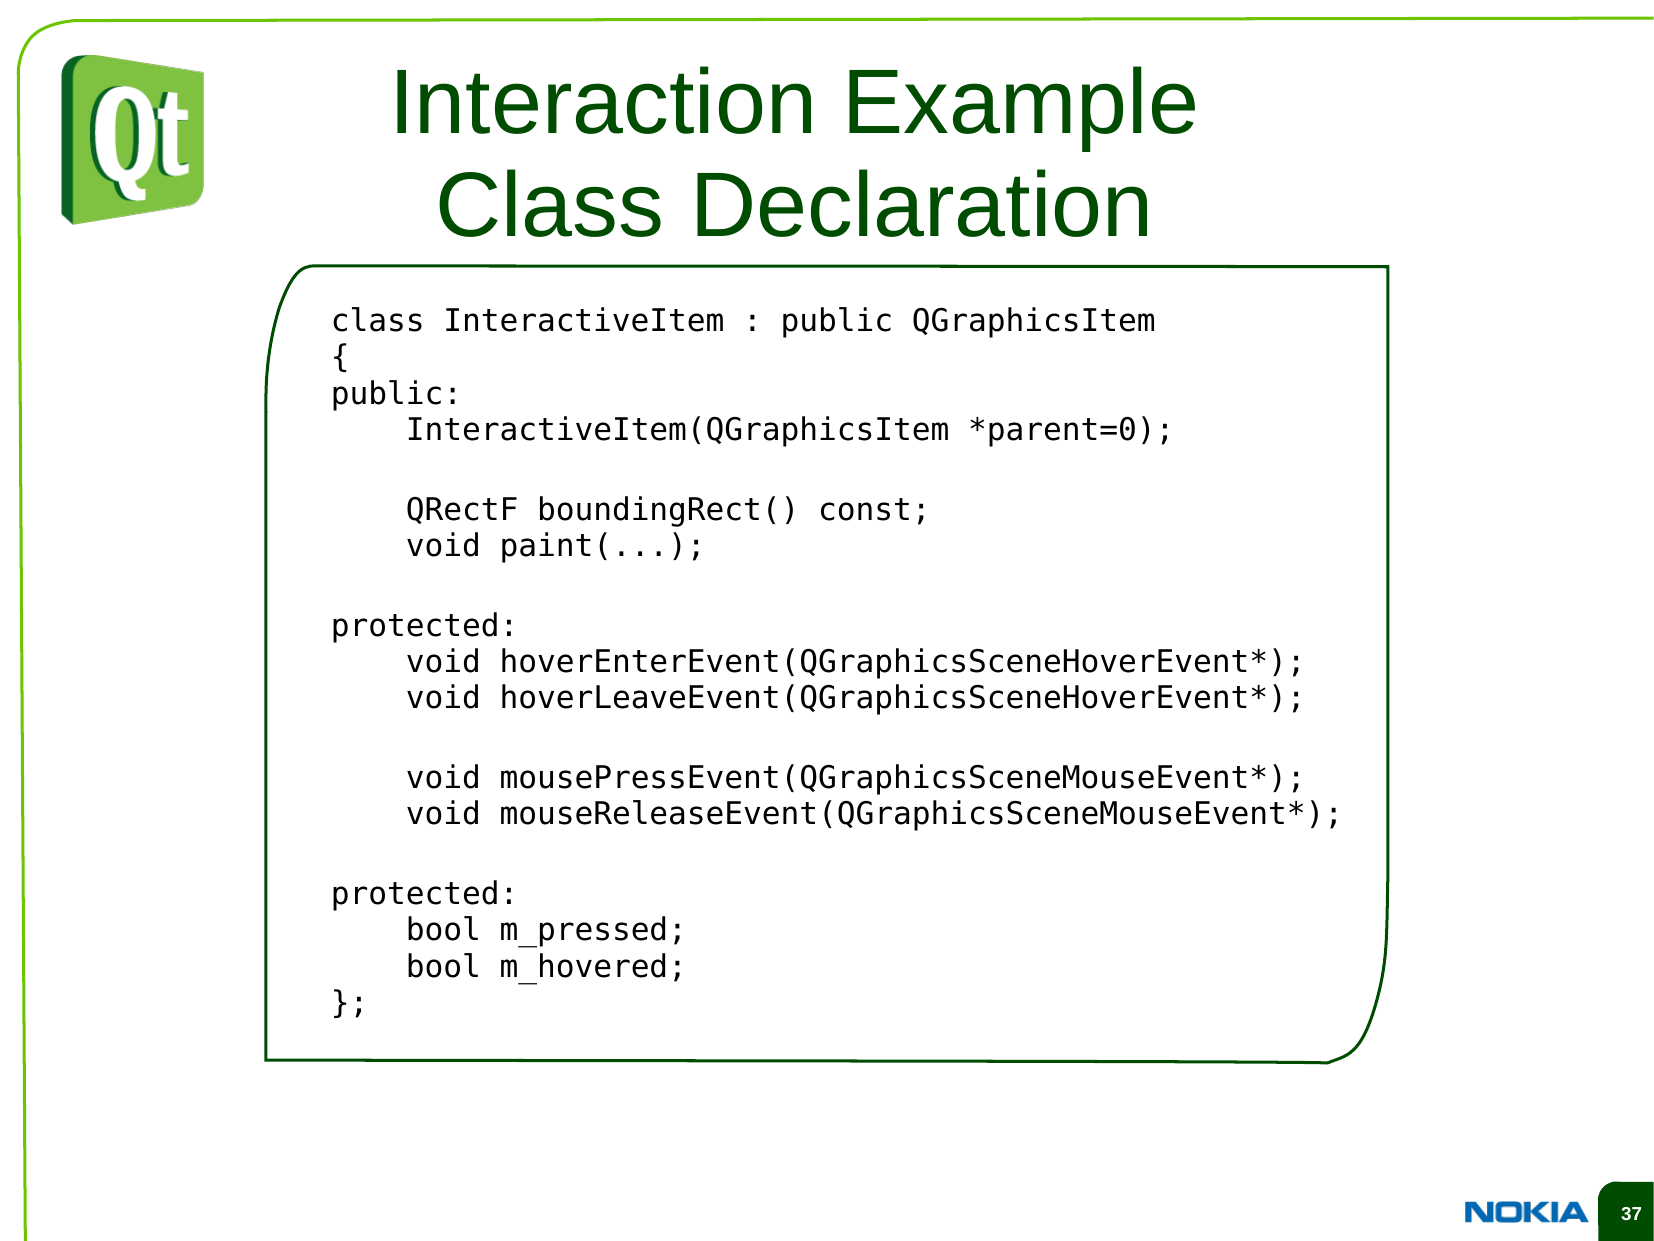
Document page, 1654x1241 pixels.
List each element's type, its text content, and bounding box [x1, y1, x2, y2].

picture [61, 55, 204, 225]
picture [1465, 1201, 1589, 1223]
title Interaction Example Class Declaration [257, 49, 1333, 257]
text_box class InteractiveItem : public QGraphicsItem { public: InteractiveItem(QGraphicsItem *parent=0); QRectF boundingRect() const; void paint(...); protected: void hoverEnterEvent(QGraphicsSceneHoverEvent*); void hoverLeaveEvent(QGraphicsSceneHoverEvent*); void mousePressEvent(QGraphicsSceneMouseEvent*); void mouseReleaseEvent(QGraphicsSceneMouseEvent*); protected: bool m_pressed; bool m_hovered; }; [316, 295, 1359, 1029]
